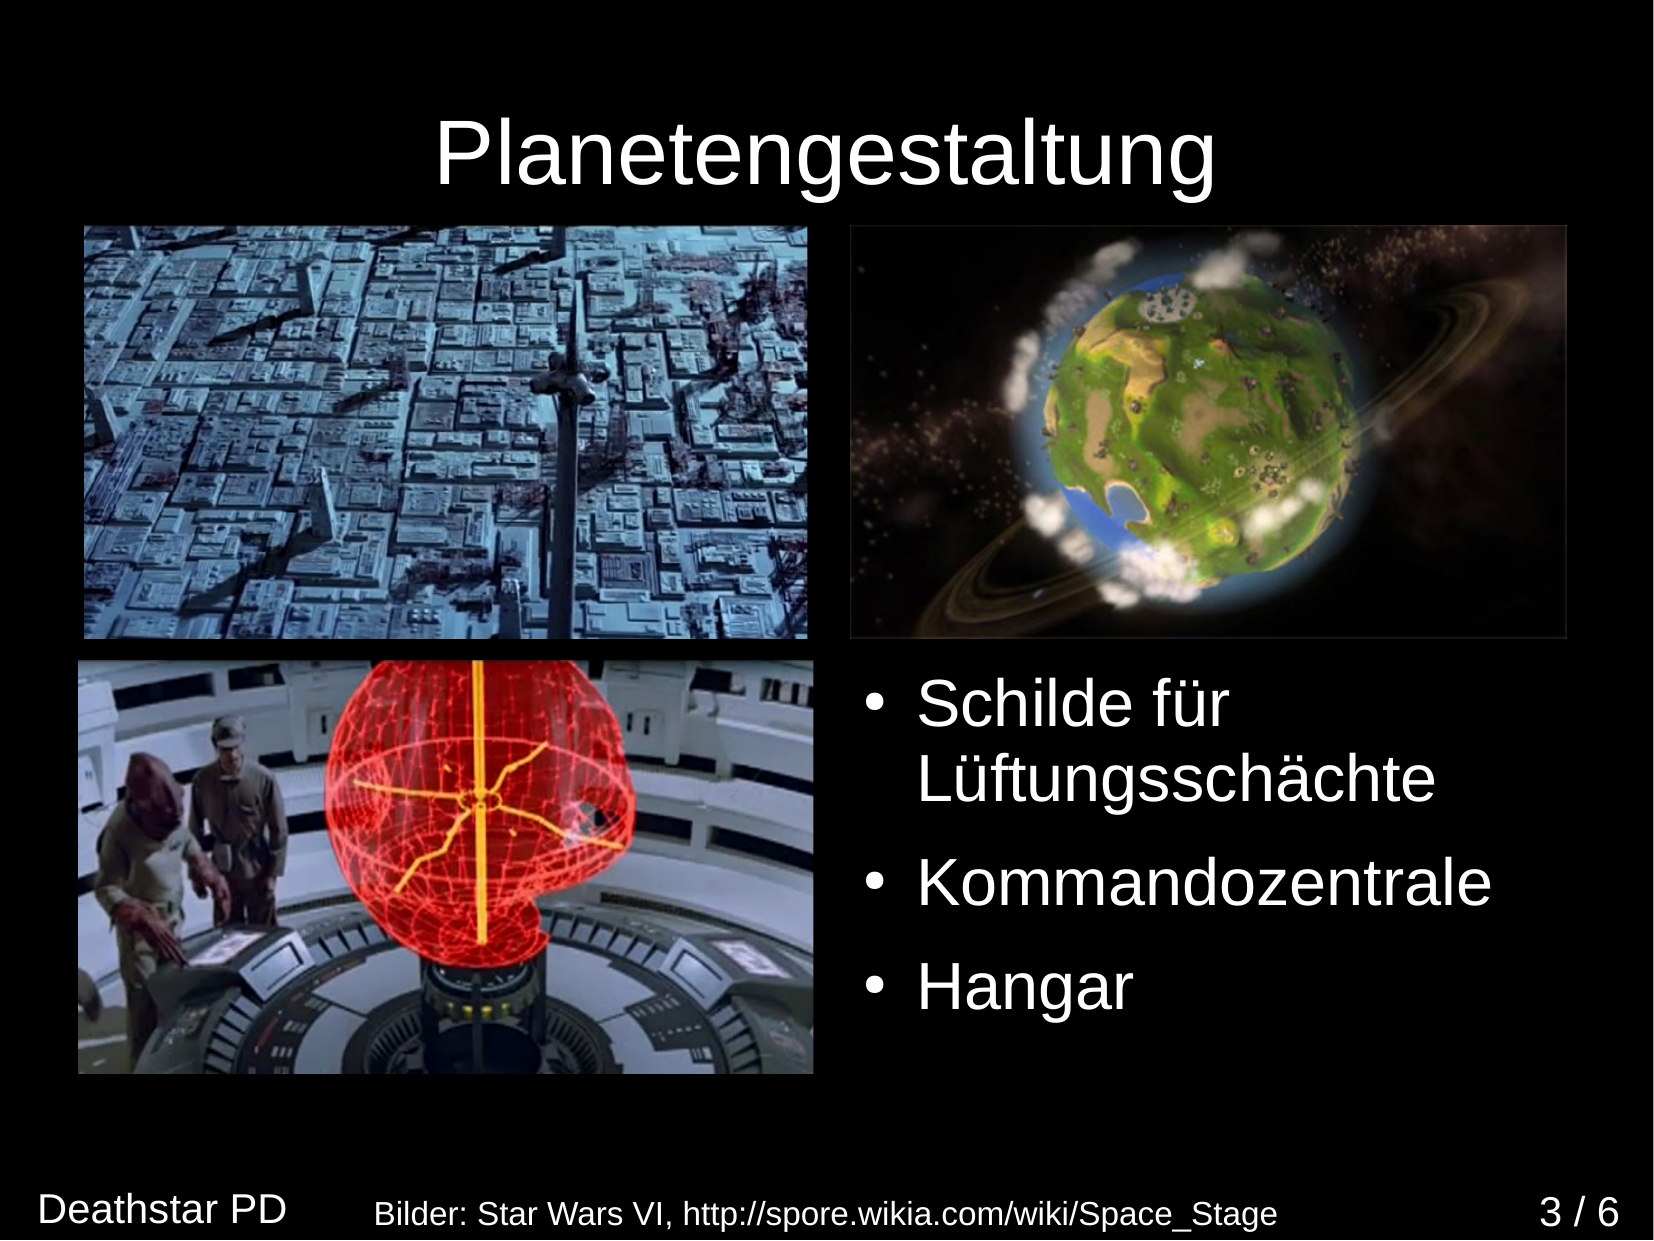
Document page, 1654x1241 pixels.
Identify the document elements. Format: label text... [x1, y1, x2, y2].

picture [84, 225, 808, 639]
text_box Deathstar PD [0, 1178, 325, 1241]
picture [78, 660, 814, 1074]
picture [850, 225, 1567, 639]
text_box Bilder: Star Wars VI, http://spore.wikia.com/wiki/Space_Stage [339, 1188, 1314, 1241]
text_box <Nummer> / 6 [1505, 1181, 1654, 1241]
title Planetengestaltung [82, 49, 1571, 257]
list Schilde für Lüftungsschächte Kommandozentrale Hangar [845, 665, 1572, 1025]
